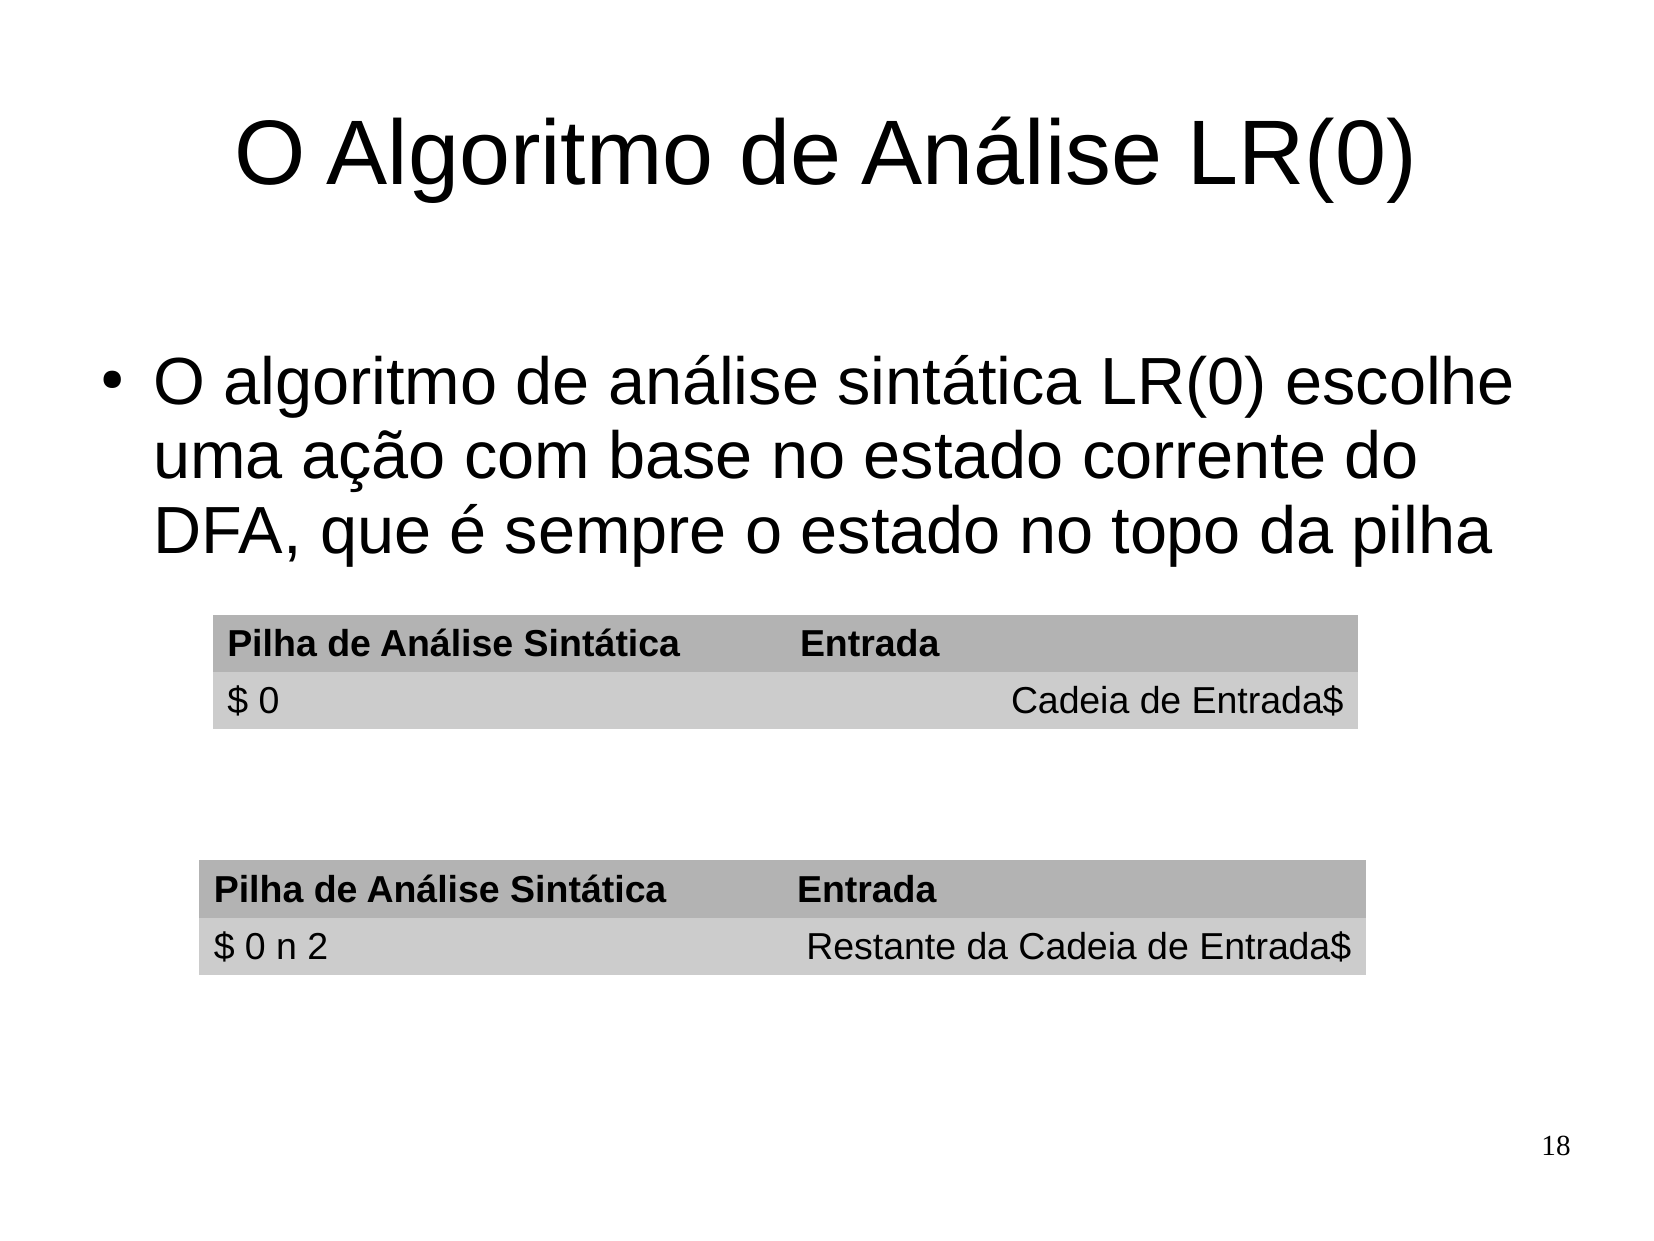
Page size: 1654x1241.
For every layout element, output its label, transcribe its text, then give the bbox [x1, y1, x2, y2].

table_cell $ 0 [213, 672, 785, 729]
table_header Entrada [782, 860, 1366, 918]
title O Algoritmo de Análise LR(0) [82, 49, 1571, 257]
table_header Entrada [785, 615, 1358, 672]
list O algoritmo de análise sintática LR(0) escolhe uma ação com base no estado corrente do DFA, que é sempre o estado no topo da pilha [82, 343, 1538, 579]
table_header Pilha de Análise Sintática [213, 615, 785, 672]
table_header Pilha de Análise Sintática [199, 860, 782, 918]
table_cell $ 0 n 2 [199, 918, 782, 975]
table_cell Cadeia de Entrada$ [785, 672, 1358, 729]
table_cell Restante da Cadeia de Entrada$ [782, 918, 1366, 975]
